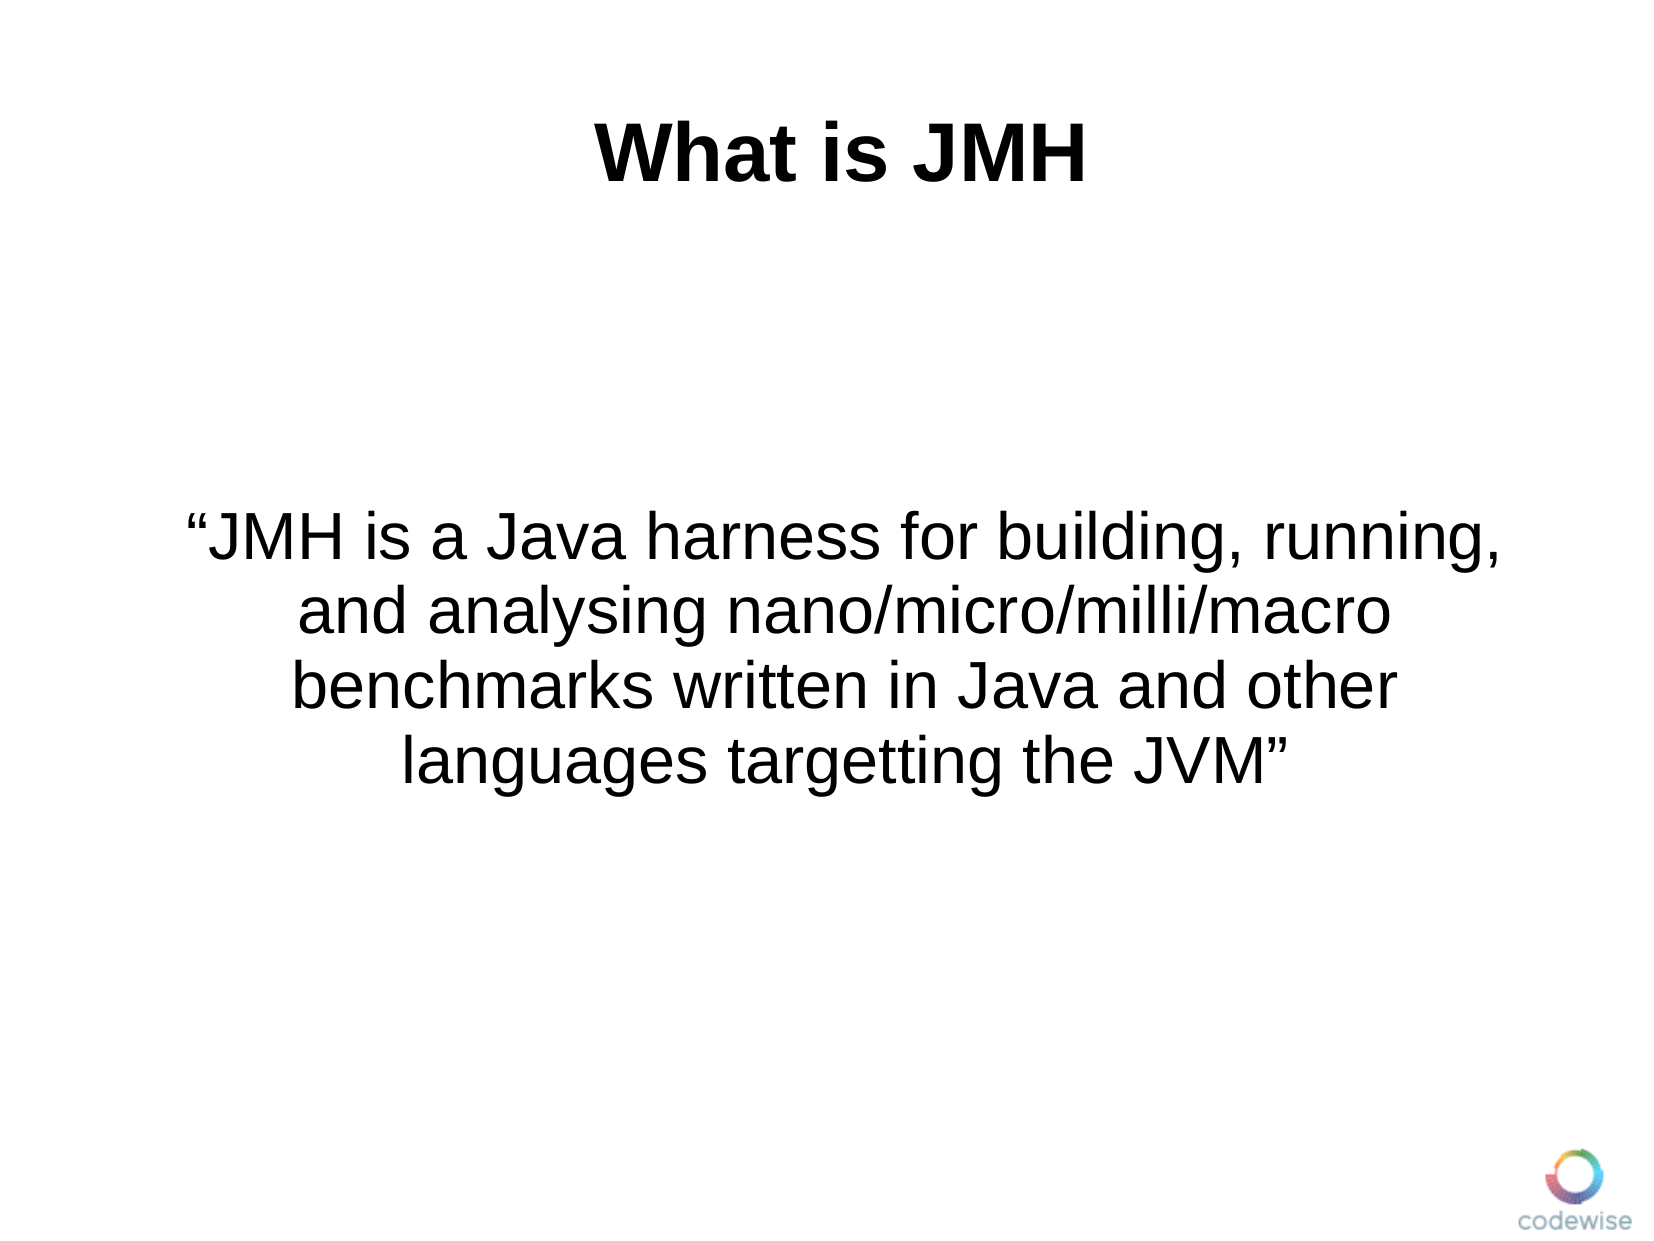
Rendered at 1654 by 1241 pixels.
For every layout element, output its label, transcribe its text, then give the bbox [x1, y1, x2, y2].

picture [1497, 1146, 1654, 1241]
list “JMH is a Java harness for building, running, and analysing nano/micro/milli/macro benchmarks written in Java and other languages targetting the JVM” [82, 290, 1538, 1010]
title What is JMH [82, 49, 1571, 257]
